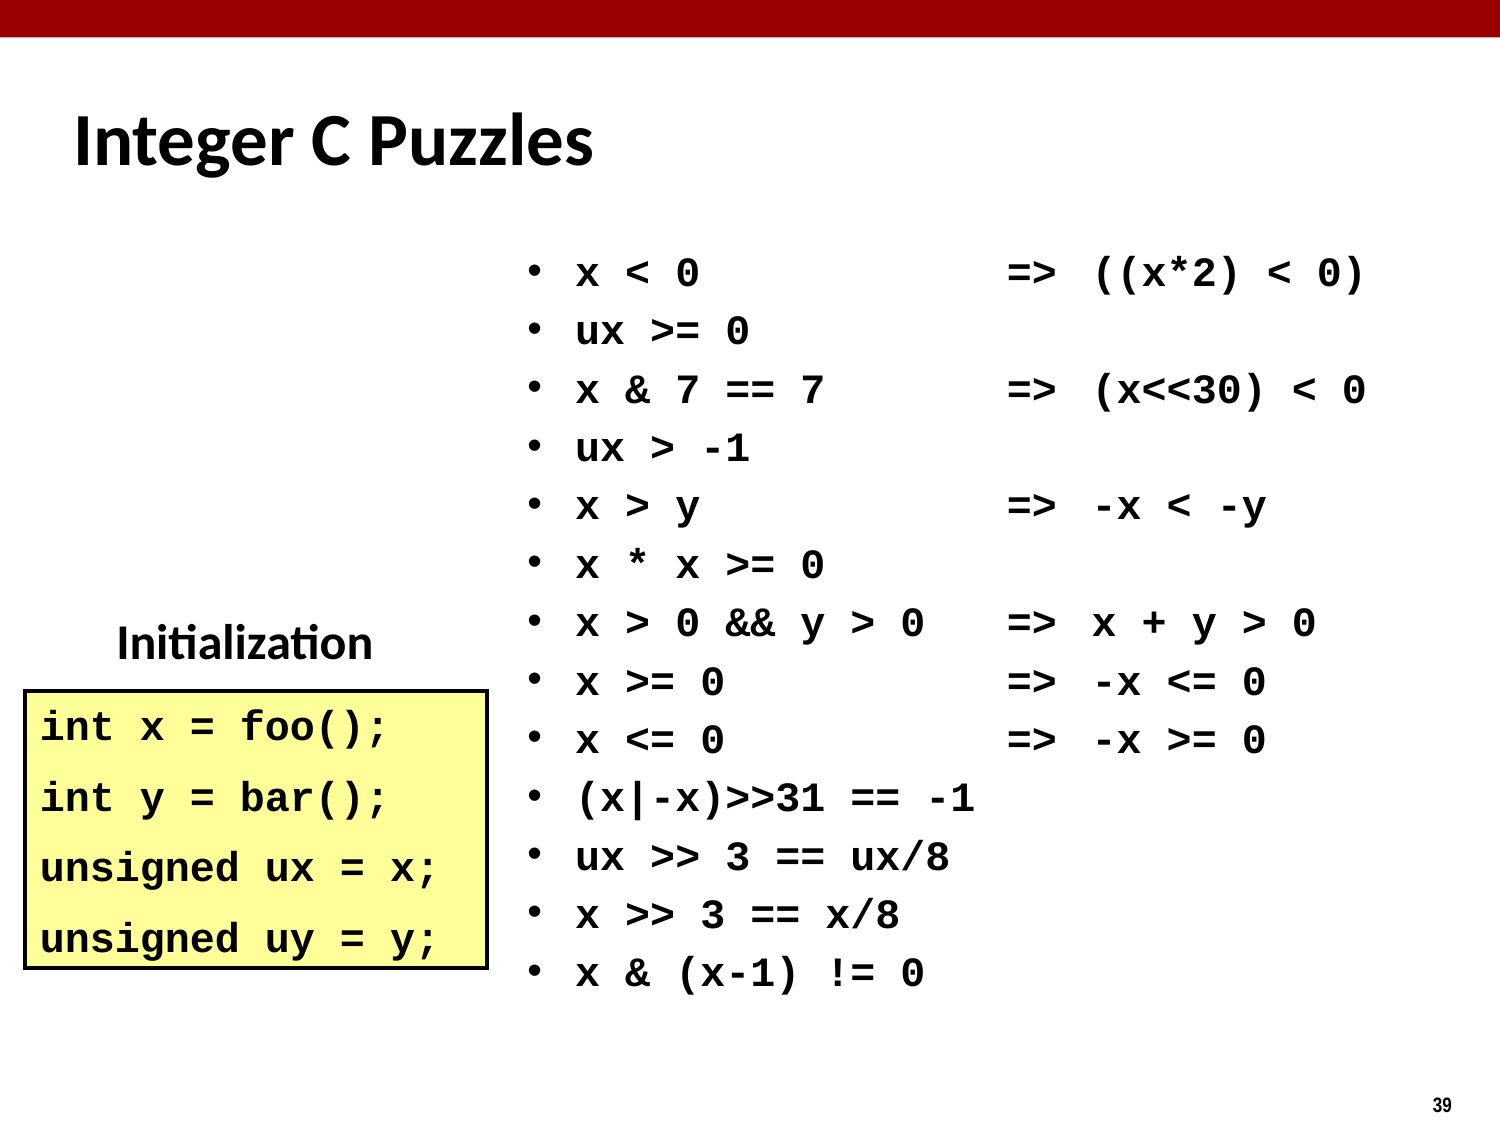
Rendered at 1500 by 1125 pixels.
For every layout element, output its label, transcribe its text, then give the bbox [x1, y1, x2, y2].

text_box Integer C Puzzles [58, 72, 1304, 198]
text_box int x = foo(); int y = bar(); unsigned ux = x; unsigned uy = y; [24, 691, 488, 969]
text_box x < 0 => ((x*2) < 0) ux >= 0 x & 7 == 7 => (x<<30) < 0 ux > -1 x > y => -x < -y x * x >= 0 x > 0 && y > 0 => x + y > 0 x >= 0 => -x <= 0 x <= 0 => -x >= 0 (x|-x)>>31 == -1 ux >> 3 == ux/8 x >> 3 == x/8 x & (x-1) != 0 [512, 237, 1475, 1003]
text_box Initialization [101, 602, 389, 677]
